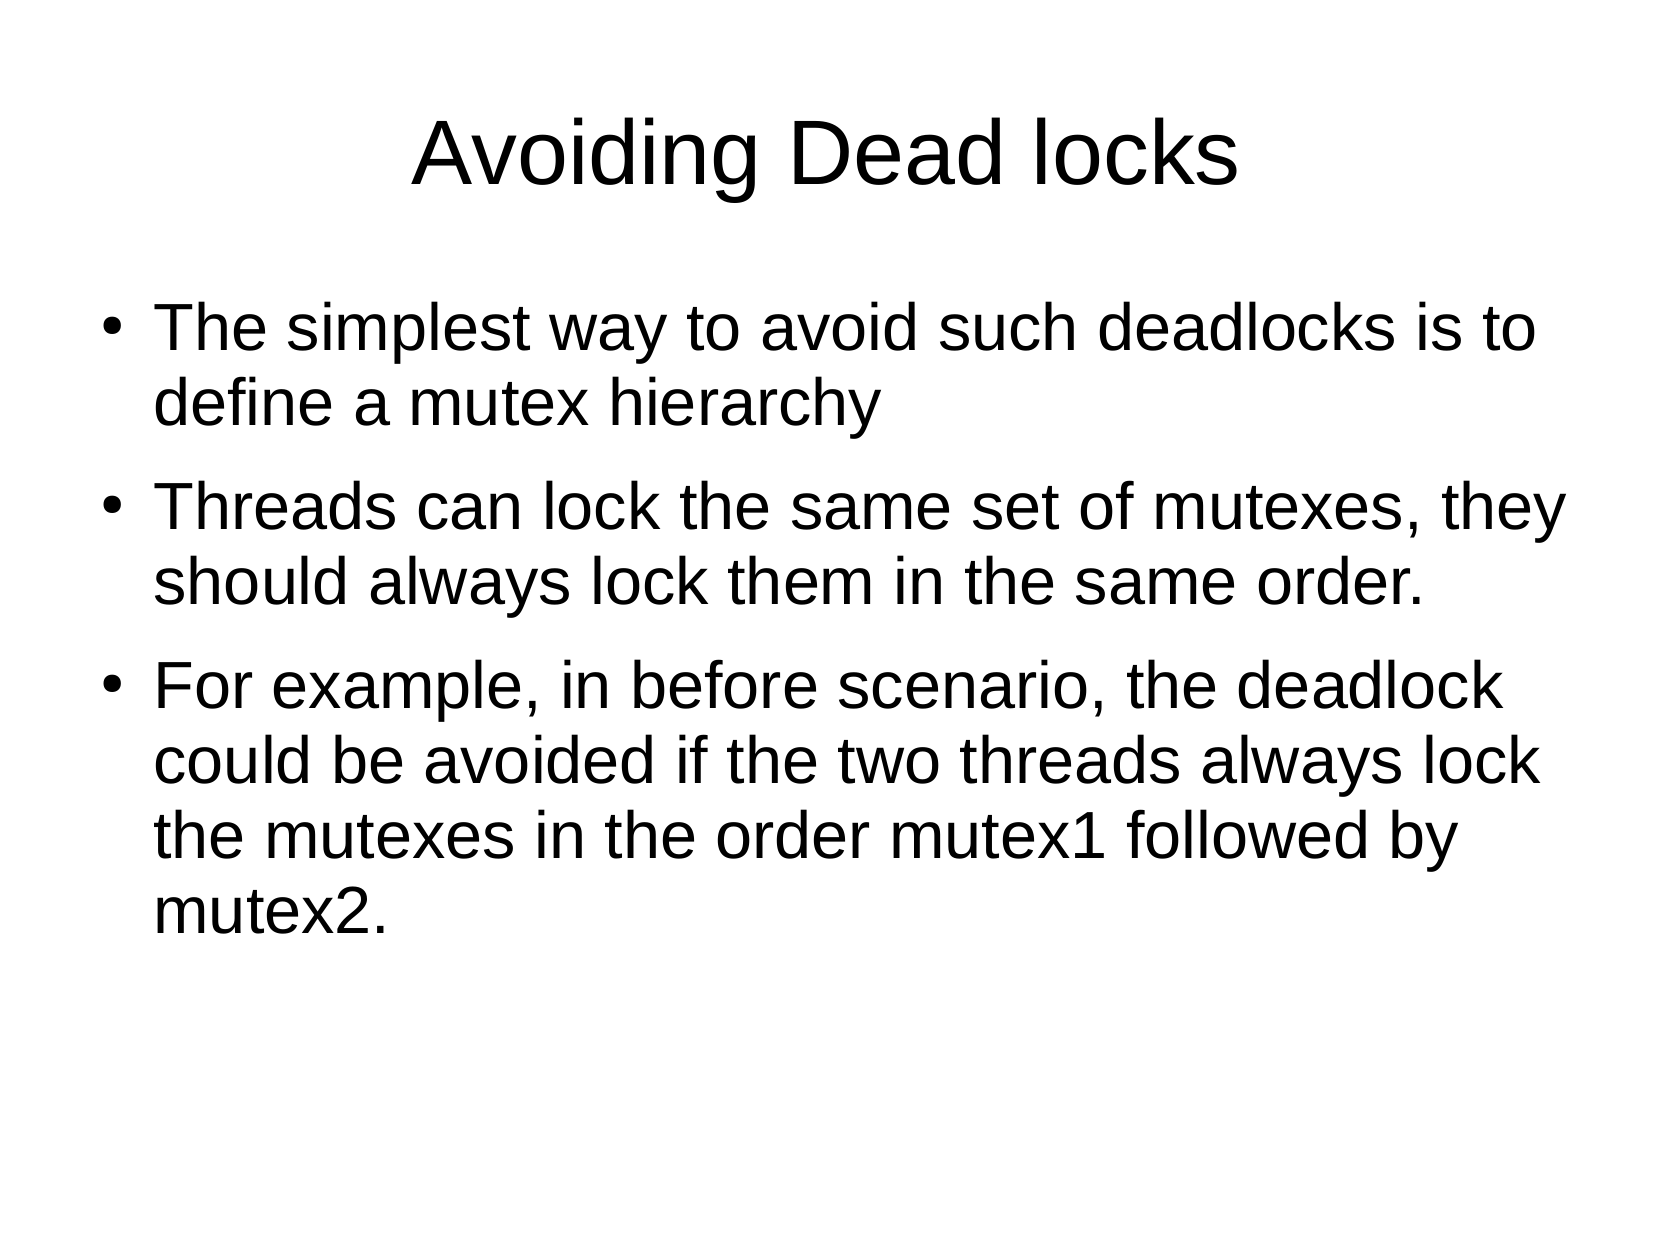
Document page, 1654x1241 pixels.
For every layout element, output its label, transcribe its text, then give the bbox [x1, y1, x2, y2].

list The simplest way to avoid such deadlocks is to define a mutex hierarchy Threads can lock the same set of mutexes, they should always lock them in the same order. For example, in before scenario, the deadlock could be avoided if the two threads always lock the mutexes in the order mutex1 followed by mutex2. [82, 290, 1571, 1010]
title Avoiding Dead locks [82, 49, 1571, 257]
